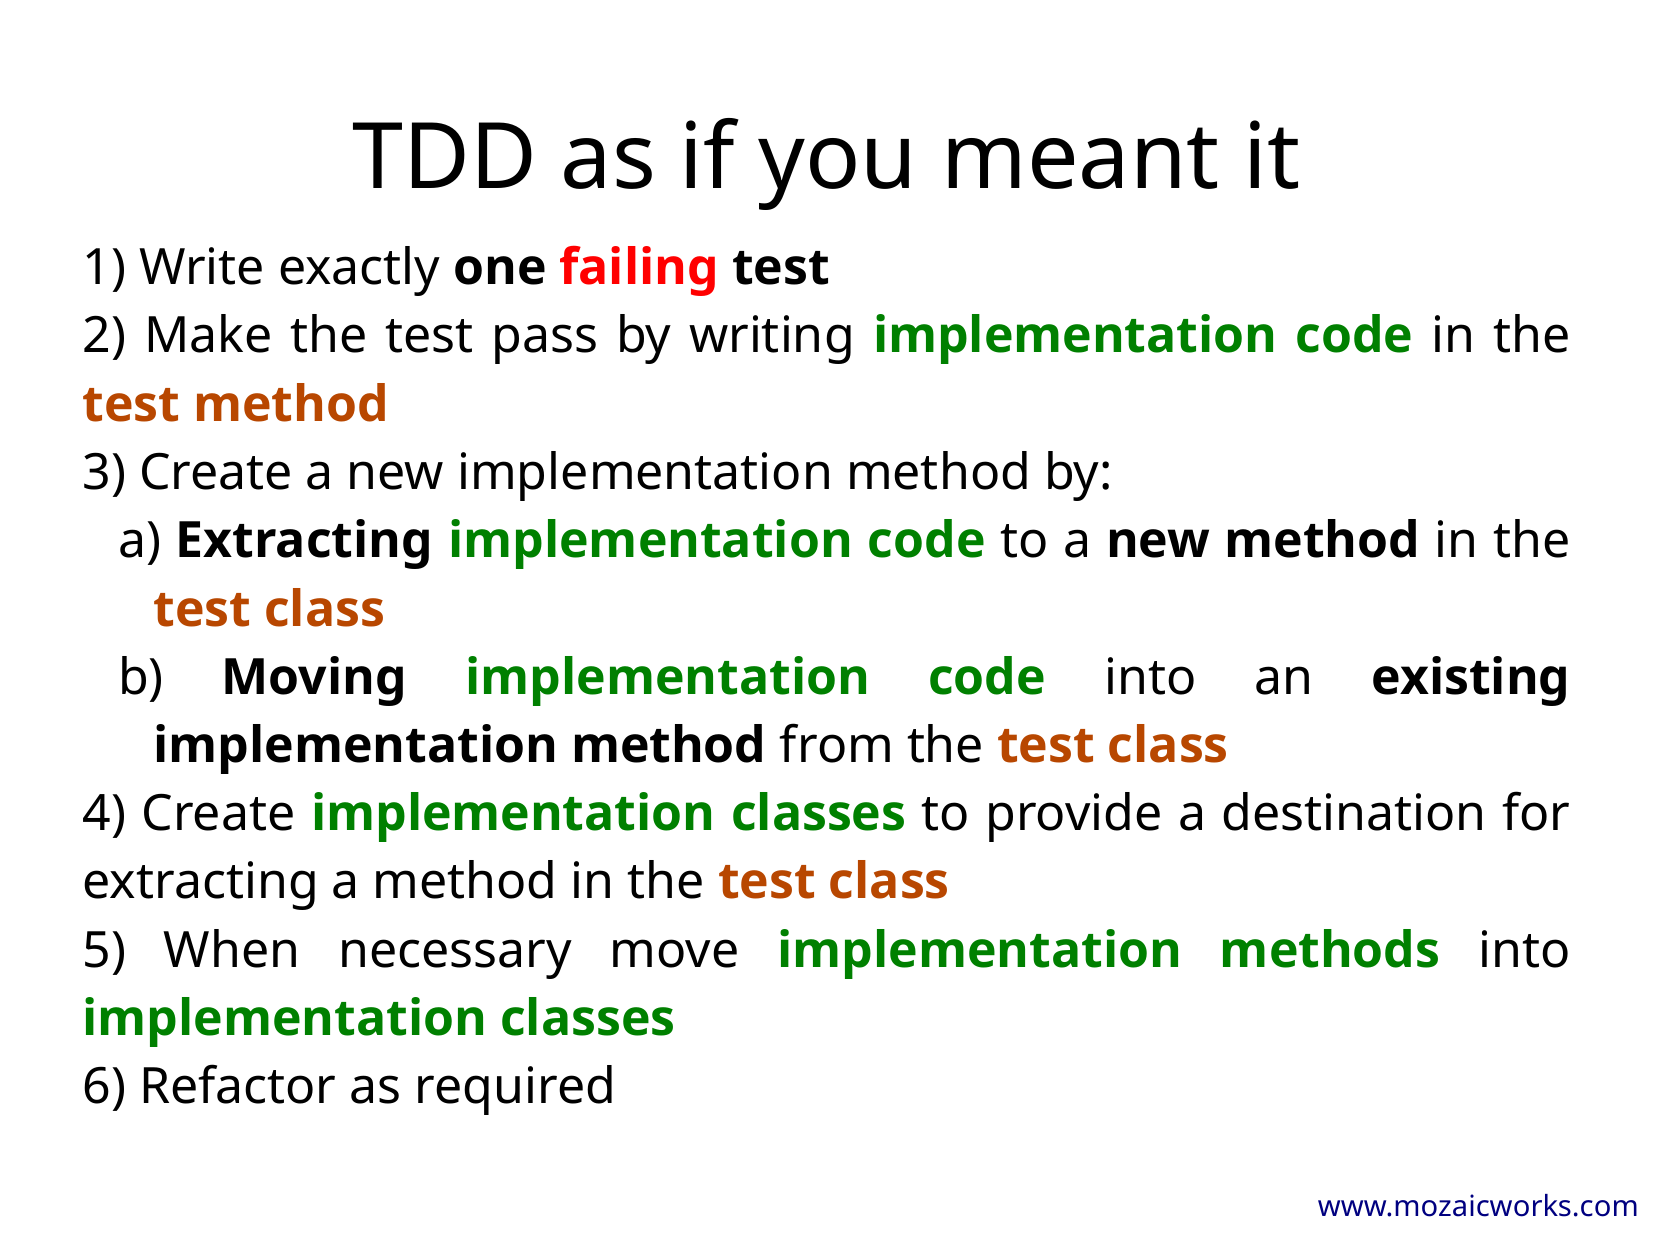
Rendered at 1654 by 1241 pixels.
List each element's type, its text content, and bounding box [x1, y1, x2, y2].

text_box www.mozaicworks.com [0, 1178, 1654, 1241]
title TDD as if you meant it [82, 49, 1571, 231]
subtitle Write exactly one failing test Make the test pass by writing implementation code in the test method Create a new implementation method by: Extracting implementation code to a new method in the test class Moving implementation code into an existing implementation method from the test class Create implementation classes to provide a destination for extracting a method in the test class When necessary move implementation methods into implementation classes Refactor as required [82, 231, 1571, 1178]
